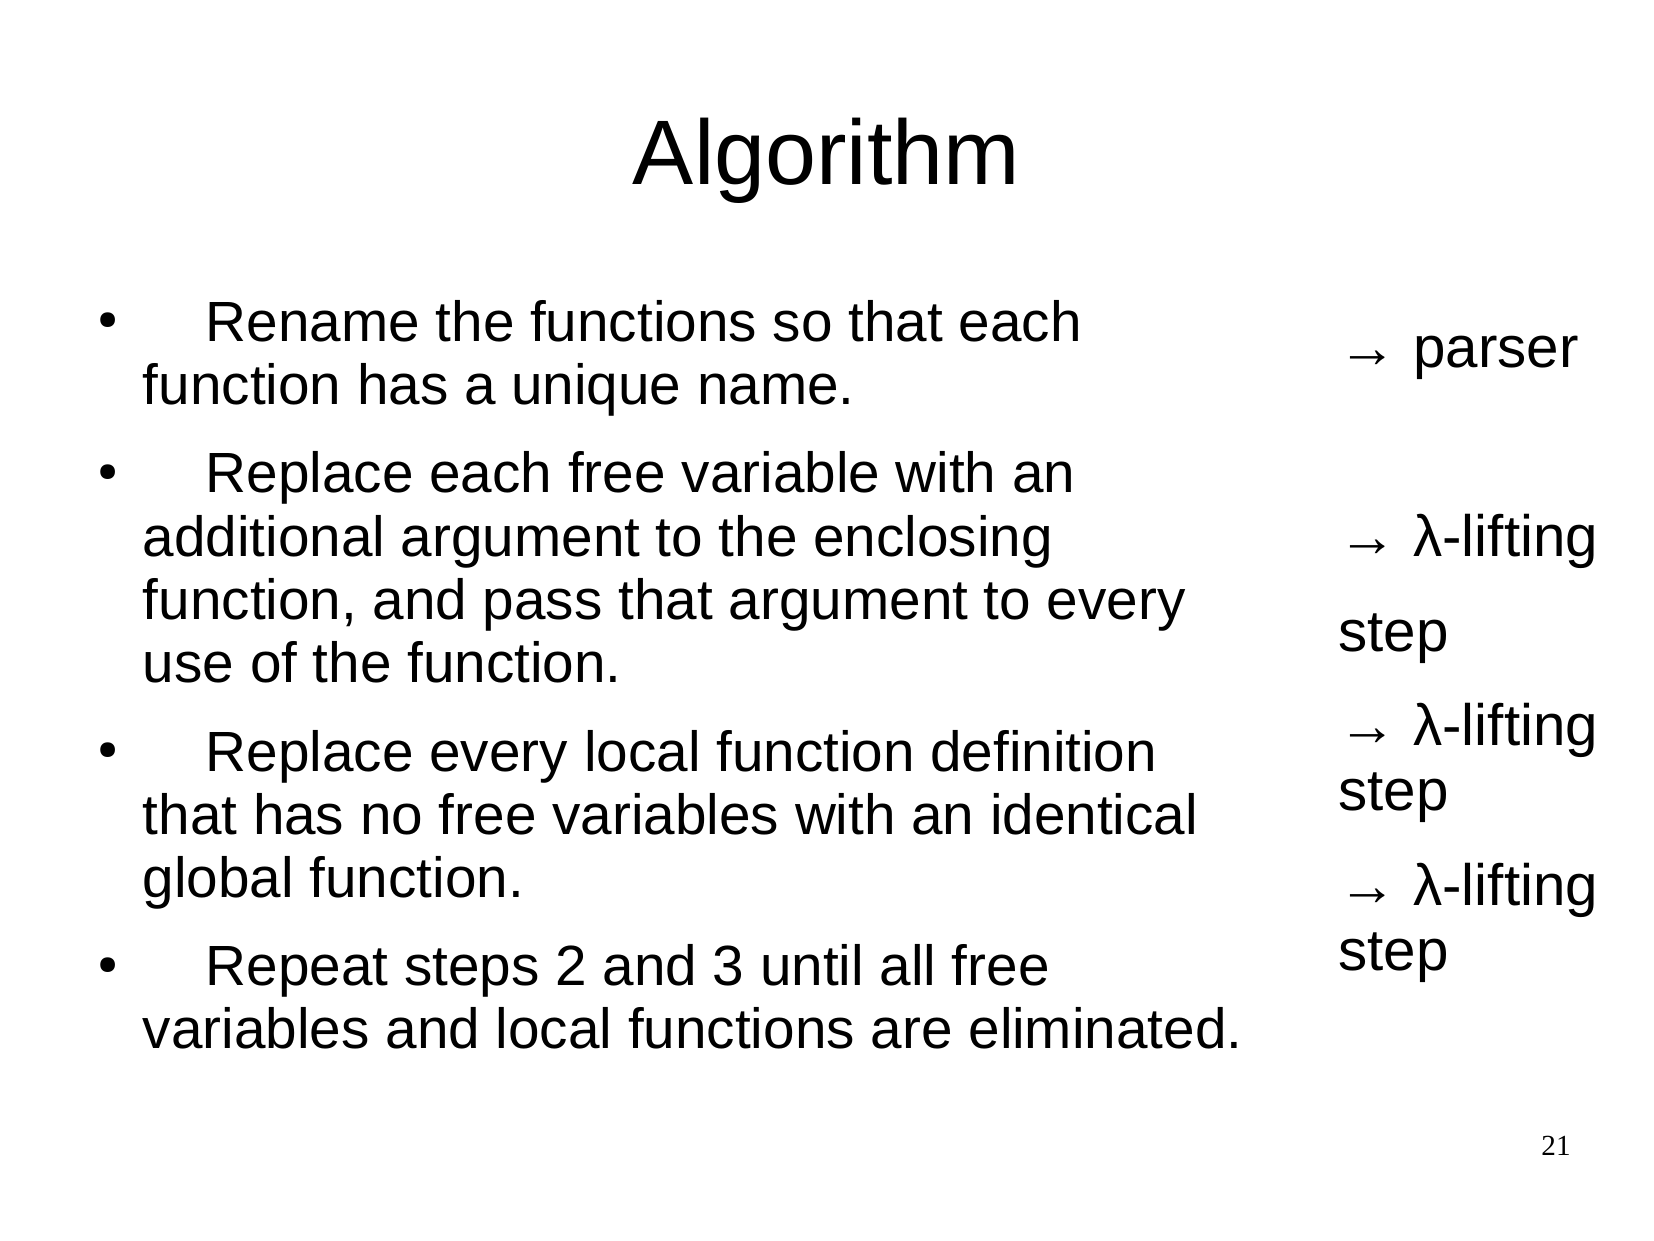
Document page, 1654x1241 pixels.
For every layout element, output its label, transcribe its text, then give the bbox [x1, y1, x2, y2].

title Algorithm [82, 49, 1571, 257]
list Rename the functions so that each function has a unique name. Replace each free variable with an additional argument to the enclosing function, and pass that argument to every use of the function. Replace every local function definition that has no free variables with an identical global function. Repeat steps 2 and 3 until all free variables and local functions are eliminated. [82, 290, 1261, 1109]
list → parser → λ-lifting step → λ-lifting step → λ-lifting step [1267, 315, 1621, 1134]
